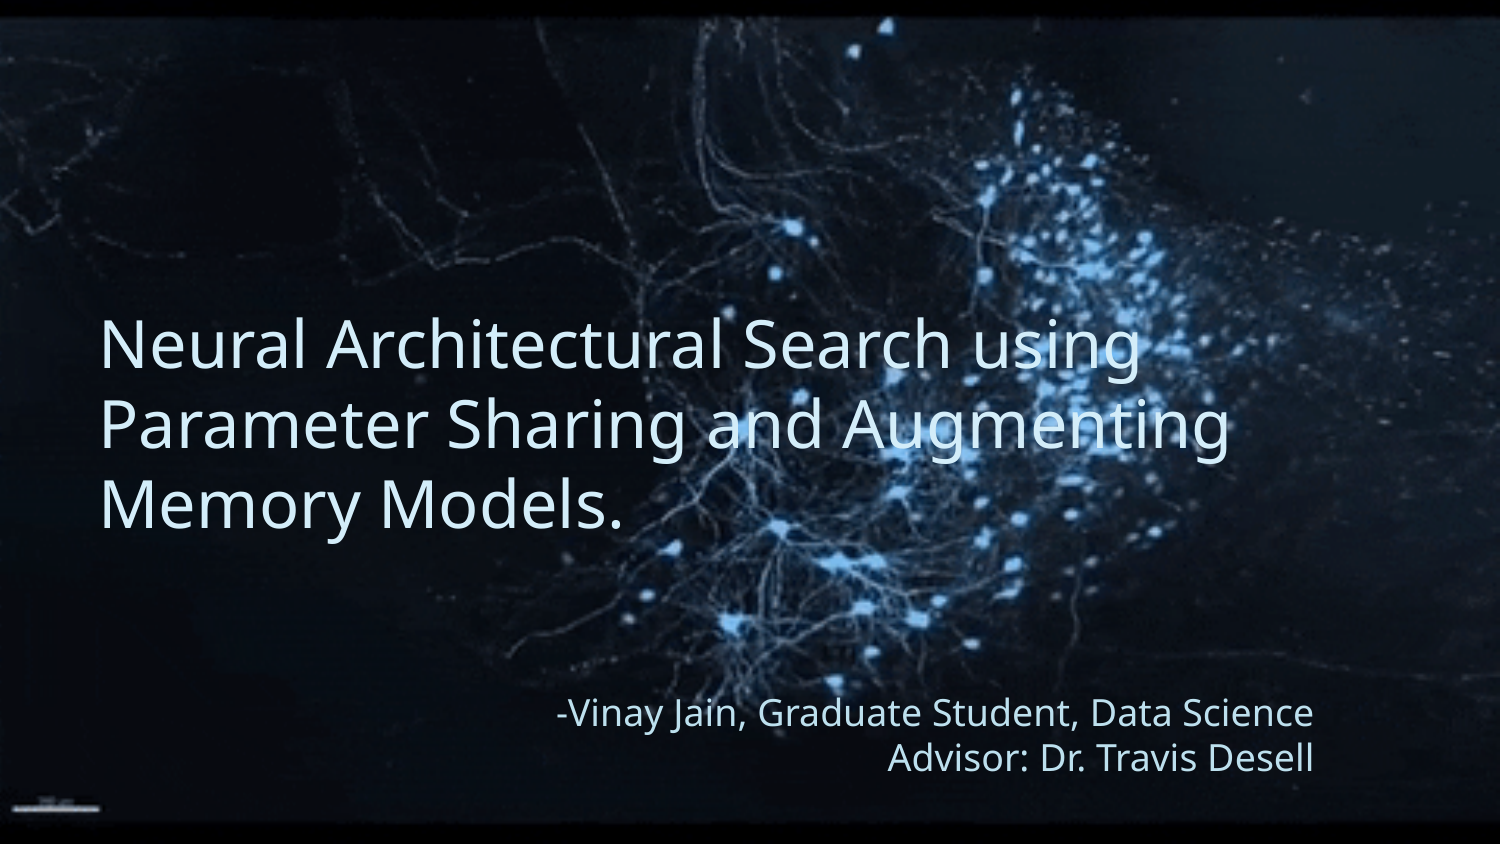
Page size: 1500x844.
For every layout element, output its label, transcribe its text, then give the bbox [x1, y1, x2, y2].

picture [0, 0, 1500, 844]
title Neural Architectural Search using Parameter Sharing and Augmenting Memory Models. [98, 272, 1330, 572]
text_box -Vinay Jain, Graduate Student, Data Science Advisor: Dr. Travis Desell [98, 681, 1330, 831]
